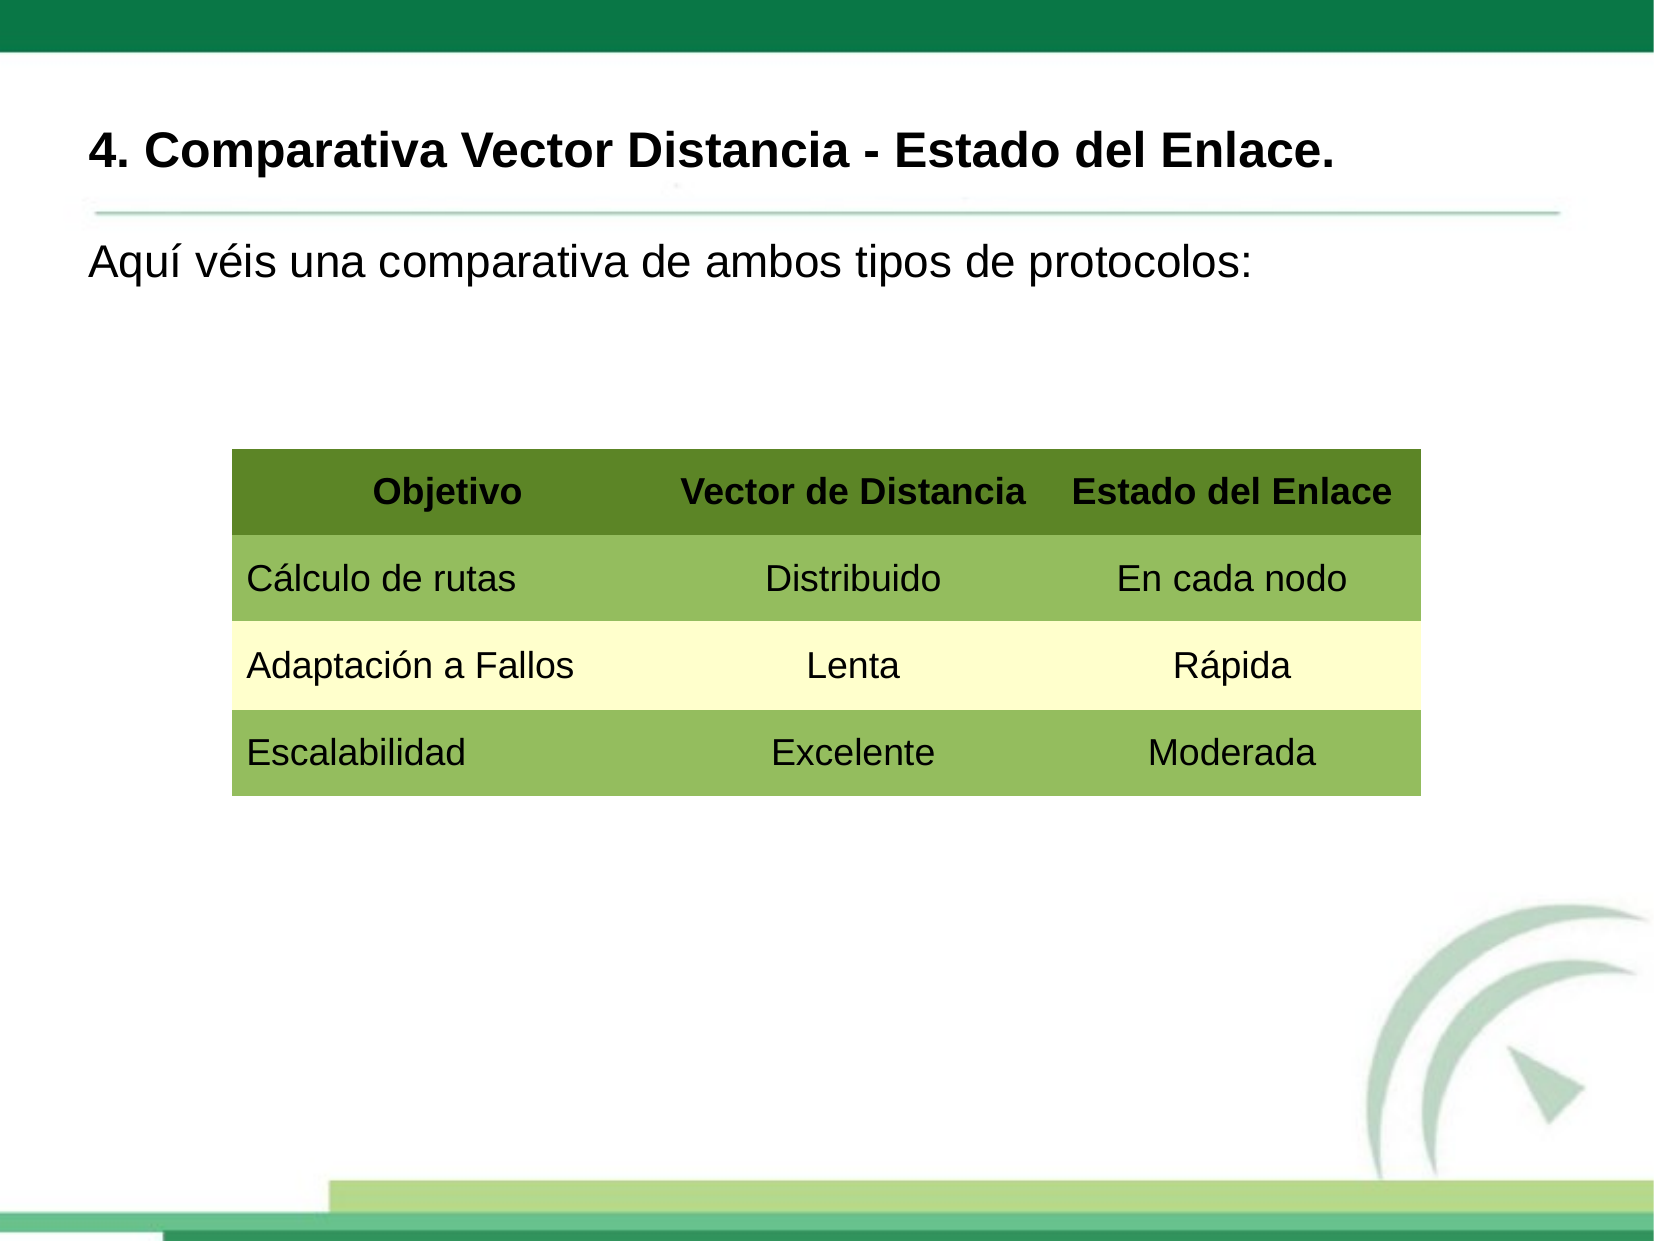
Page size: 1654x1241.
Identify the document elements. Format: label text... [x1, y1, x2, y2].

table_header Vector de Distancia [664, 449, 1043, 535]
table_cell Excelente [664, 710, 1043, 796]
table_cell Adaptación a Fallos [232, 621, 664, 710]
table_header Objetivo [232, 449, 664, 535]
table_cell Distribuido [664, 535, 1043, 621]
list Aquí véis una comparativa de ambos tipos de protocolos: [88, 236, 1577, 1040]
table_cell Cálculo de rutas [232, 535, 664, 621]
picture [0, 0, 1654, 1241]
table_cell Moderada [1043, 710, 1421, 796]
title 4. Comparativa Vector Distancia - Estado del Enlace. [88, 46, 1577, 236]
table_cell Escalabilidad [232, 710, 664, 796]
table_cell Lenta [664, 621, 1043, 710]
table_cell Rápida [1043, 621, 1421, 710]
table_cell En cada nodo [1043, 535, 1421, 621]
table_header Estado del Enlace [1043, 449, 1421, 535]
